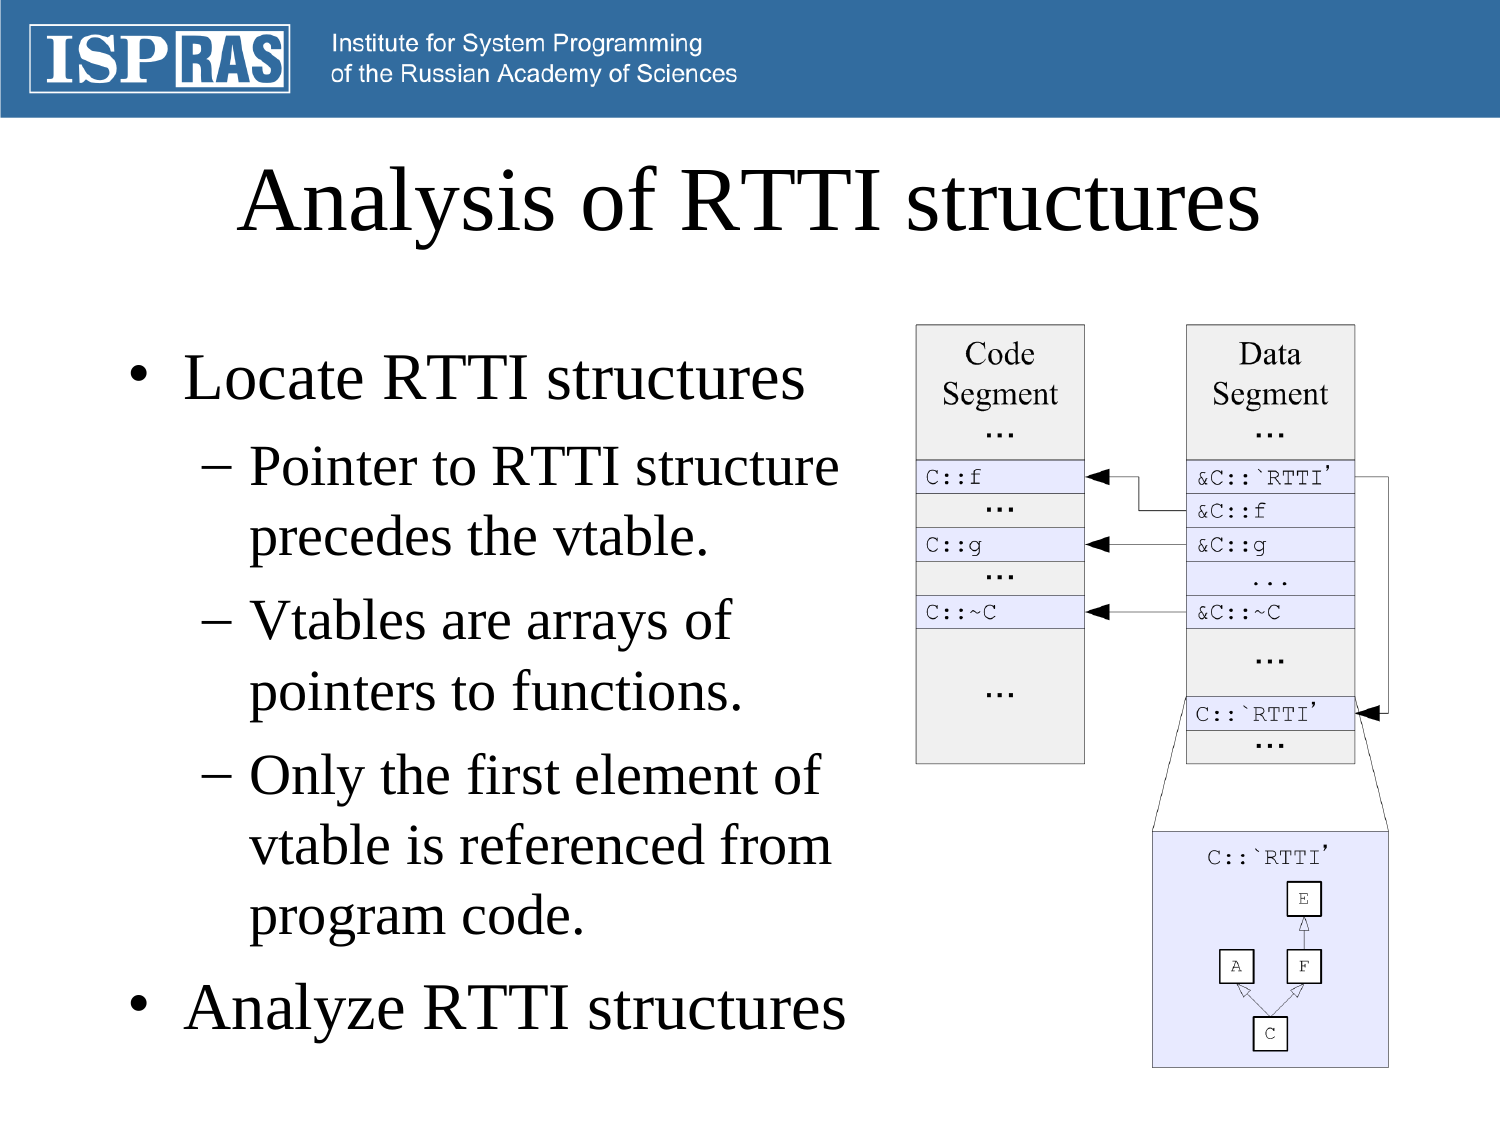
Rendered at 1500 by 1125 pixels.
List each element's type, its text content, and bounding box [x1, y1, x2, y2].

title Analysis of RTTI structures [112, 99, 1388, 288]
picture [0, 0, 1500, 1125]
list Locate RTTI structures Pointer to RTTI structure precedes the vtable. Vtables are arrays of pointers to functions. Only the first element of vtable is referenced from program code. Analyze RTTI structures [112, 324, 886, 1051]
